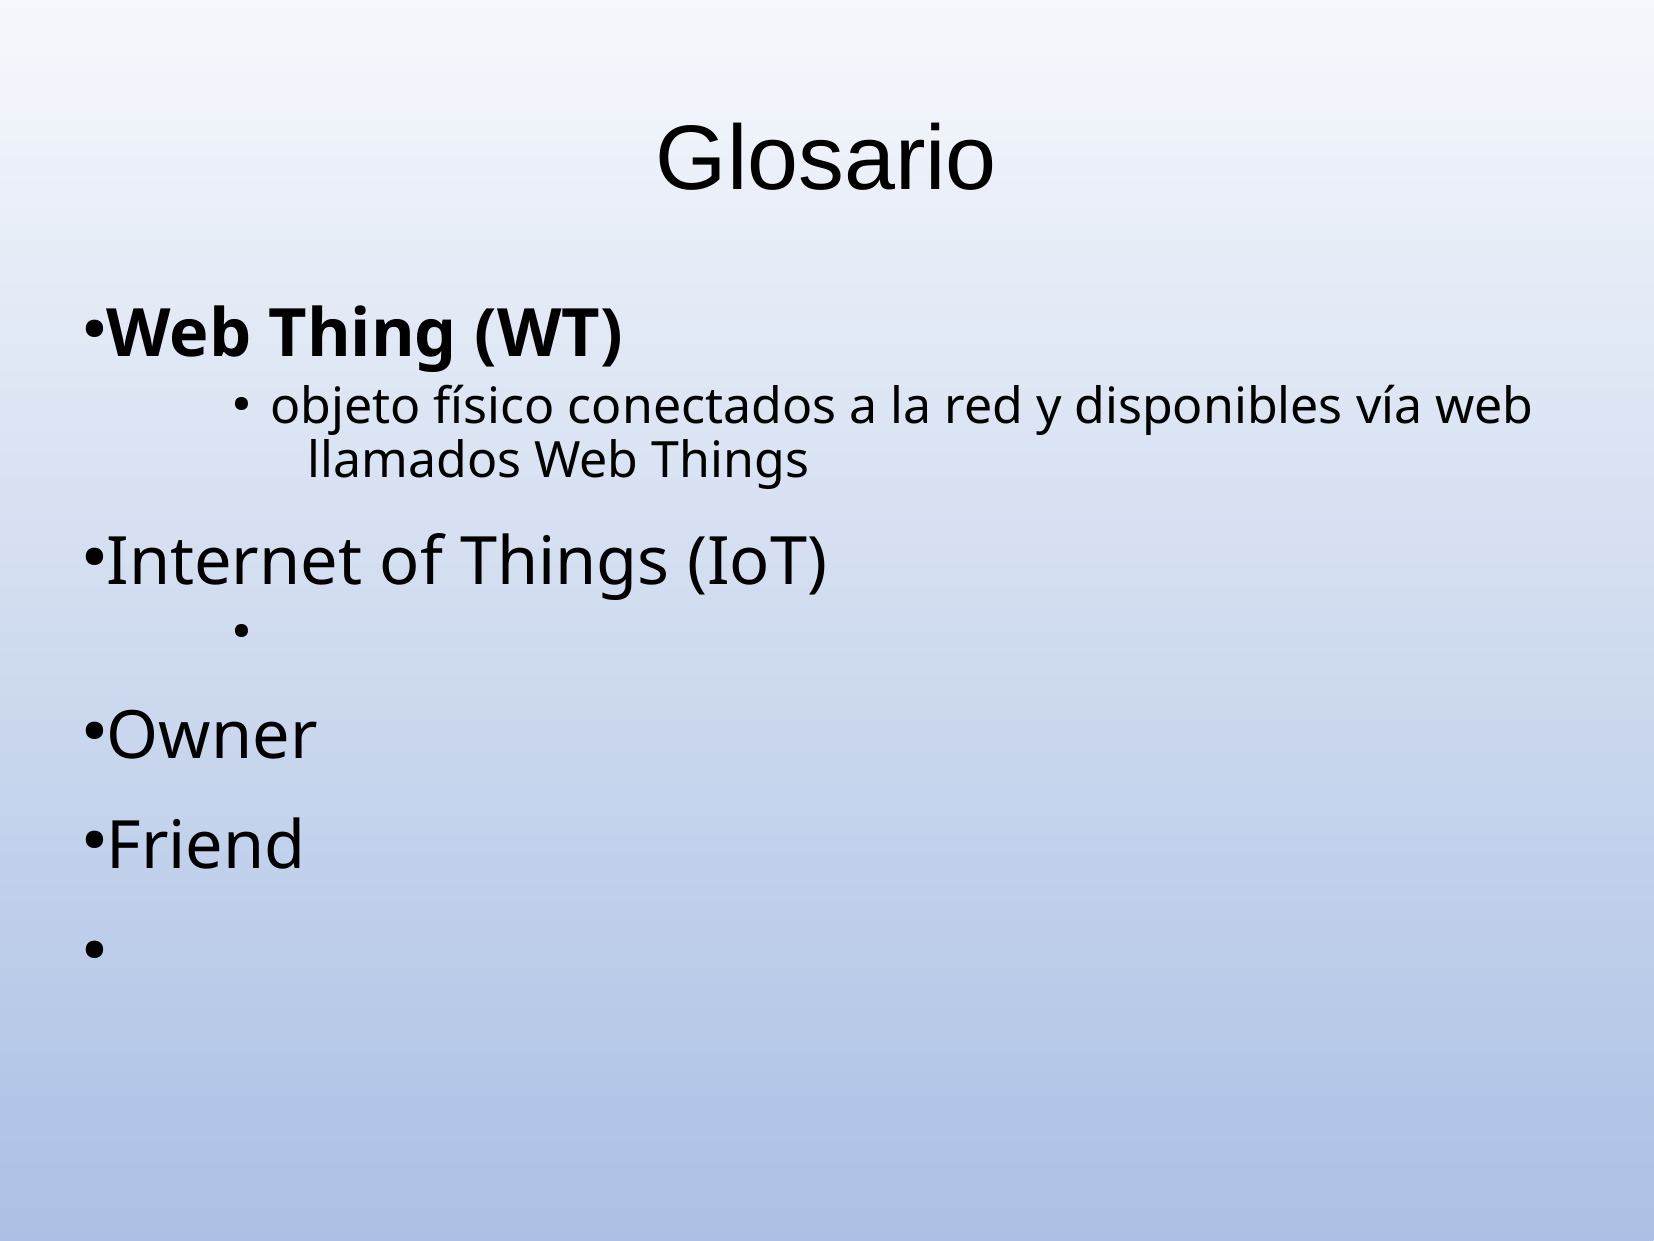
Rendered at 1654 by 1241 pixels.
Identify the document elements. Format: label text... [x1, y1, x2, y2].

title Glosario [82, 49, 1571, 257]
list Web Thing (WT) objeto físico conectados a la red y disponibles vía web llamados Web Things Internet of Things (IoT) Owner Friend [82, 290, 1571, 1010]
